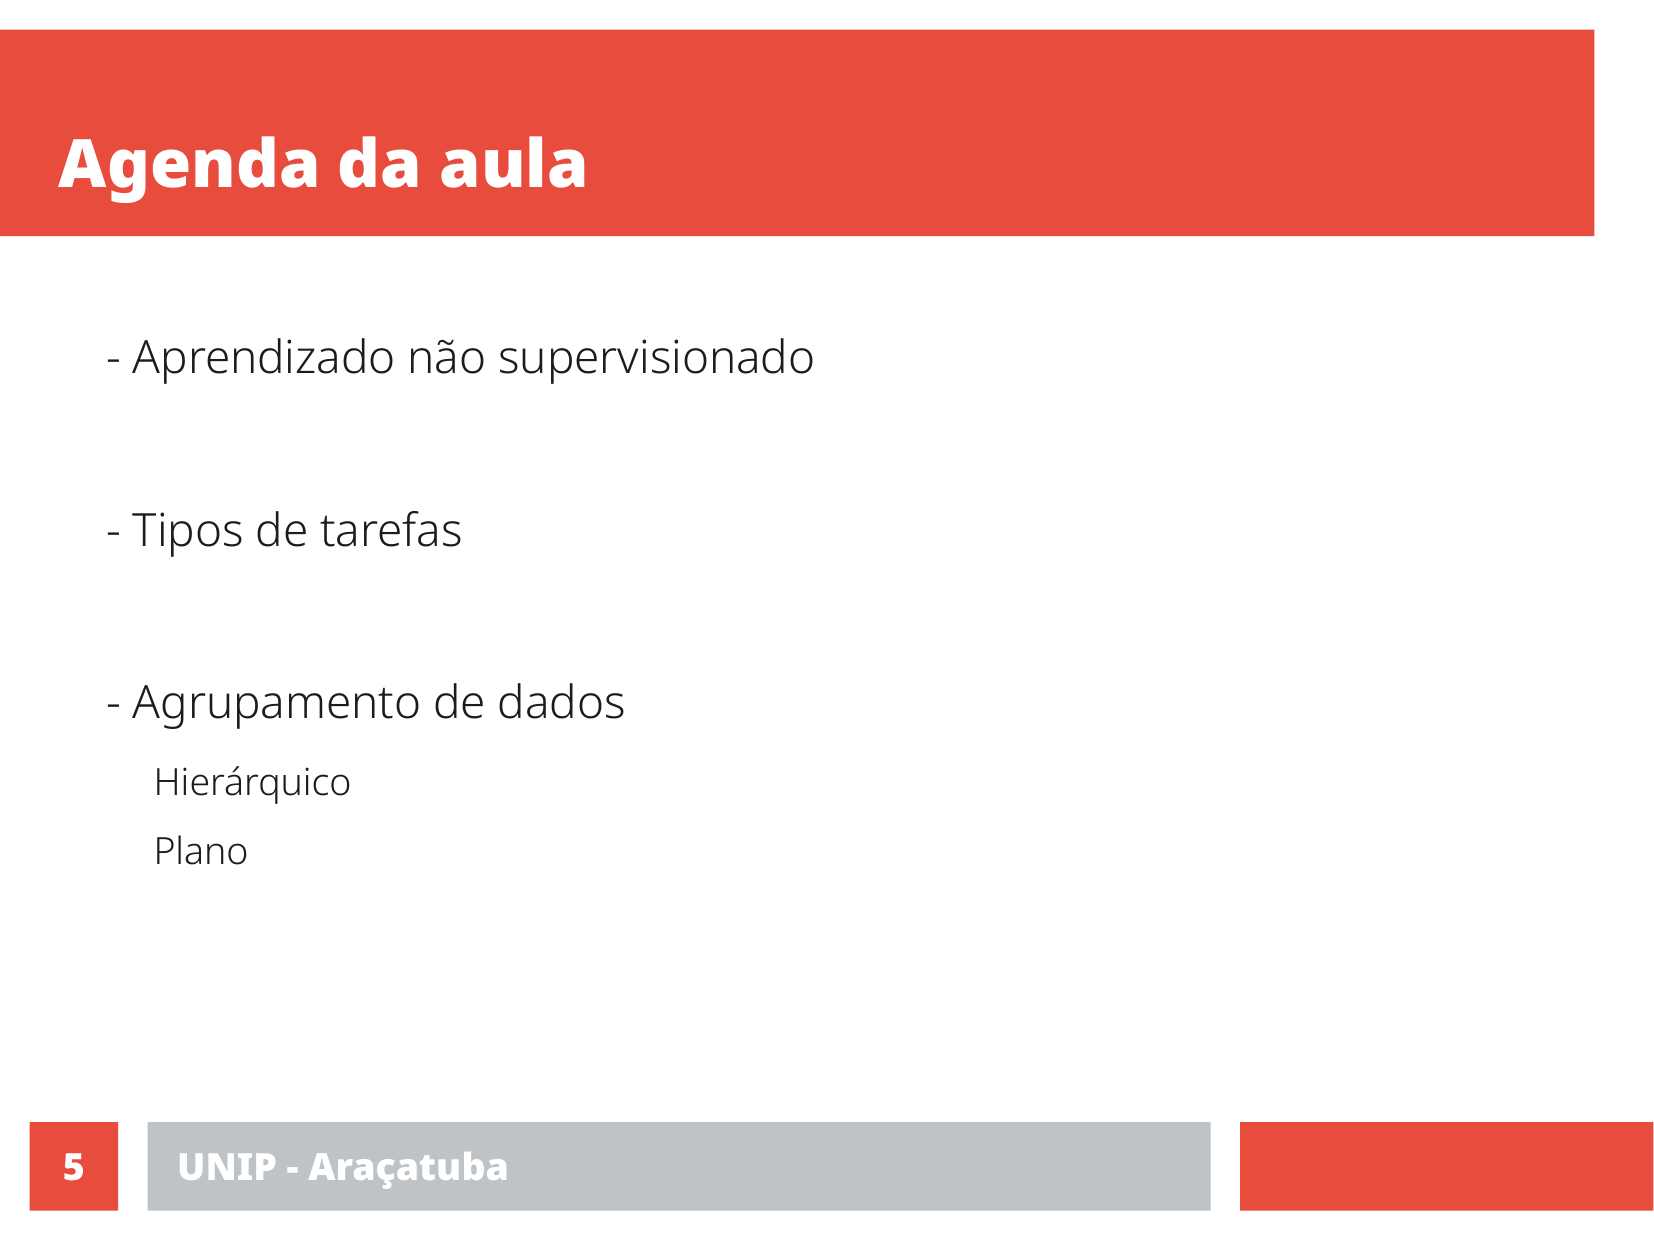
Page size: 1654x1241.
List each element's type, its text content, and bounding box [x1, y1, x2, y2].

title Agenda da aula [59, 59, 1595, 207]
list - Aprendizado não supervisionado - Tipos de tarefas - Agrupamento de dados Hierárquico Plano [59, 324, 1565, 1093]
